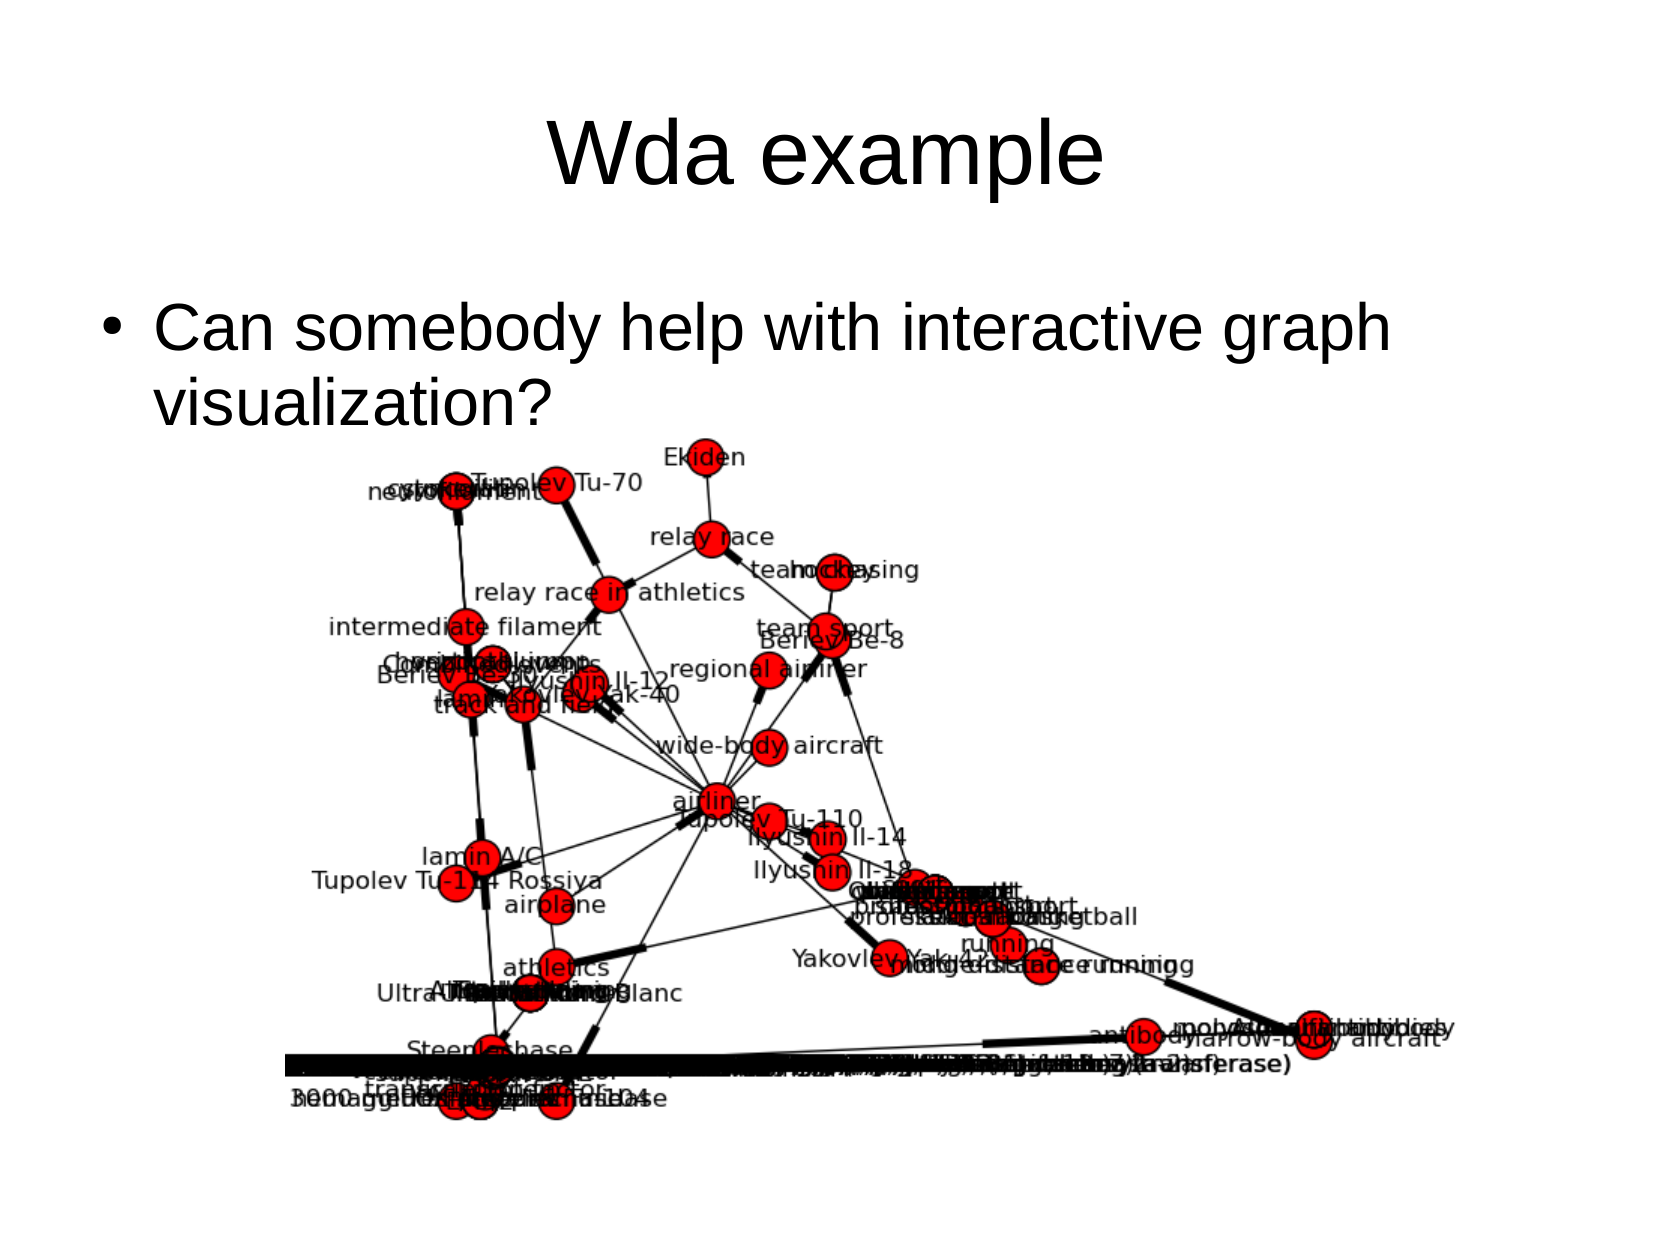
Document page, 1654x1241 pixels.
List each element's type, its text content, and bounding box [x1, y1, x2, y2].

title Wda example [82, 49, 1571, 257]
picture [285, 1010, 1486, 1230]
list Can somebody help with interactive graph visualization? [82, 290, 1538, 1010]
